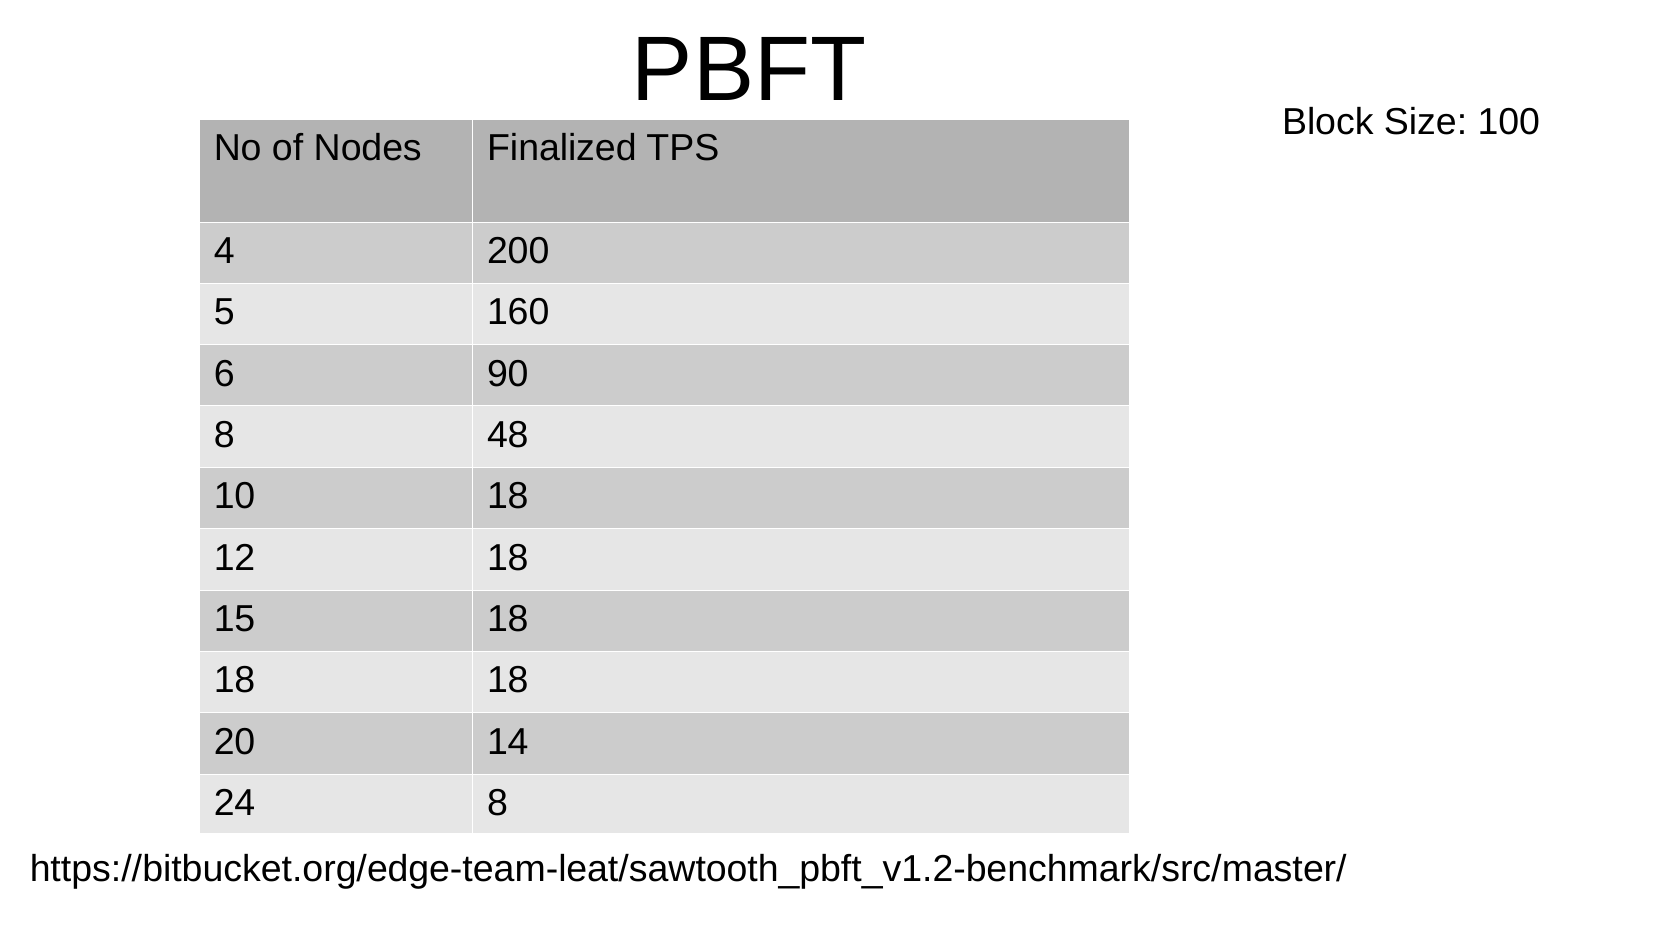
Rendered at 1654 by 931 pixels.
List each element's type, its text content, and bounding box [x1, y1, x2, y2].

table_cell 20 [200, 713, 472, 774]
table_cell 5 [200, 284, 472, 344]
table_cell 14 [473, 713, 1129, 774]
table_cell 4 [200, 223, 472, 283]
table_cell 8 [200, 406, 472, 467]
table_cell 24 [200, 775, 472, 833]
table_cell 18 [200, 652, 472, 712]
table_cell 48 [473, 406, 1129, 467]
table_cell 10 [200, 468, 472, 528]
table_header No of Nodes [200, 120, 472, 222]
title PBFT [255, 17, 1268, 121]
text_box Block Size: 100 [1267, 93, 1566, 151]
table_cell 18 [473, 468, 1129, 528]
table_cell 90 [473, 345, 1129, 405]
table_cell 160 [473, 284, 1129, 344]
table_cell 18 [473, 529, 1129, 590]
table_cell 18 [473, 591, 1129, 651]
table_cell 15 [200, 591, 472, 651]
table_header Finalized TPS [473, 120, 1129, 222]
table_cell 200 [473, 223, 1129, 283]
table_cell 18 [473, 652, 1129, 712]
table_cell 6 [200, 345, 472, 405]
text_box https://bitbucket.org/edge-team-leat/sawtooth_pbft_v1.2-benchmark/src/master/ [15, 840, 1636, 901]
table_cell 12 [200, 529, 472, 590]
table_cell 8 [473, 775, 1129, 833]
